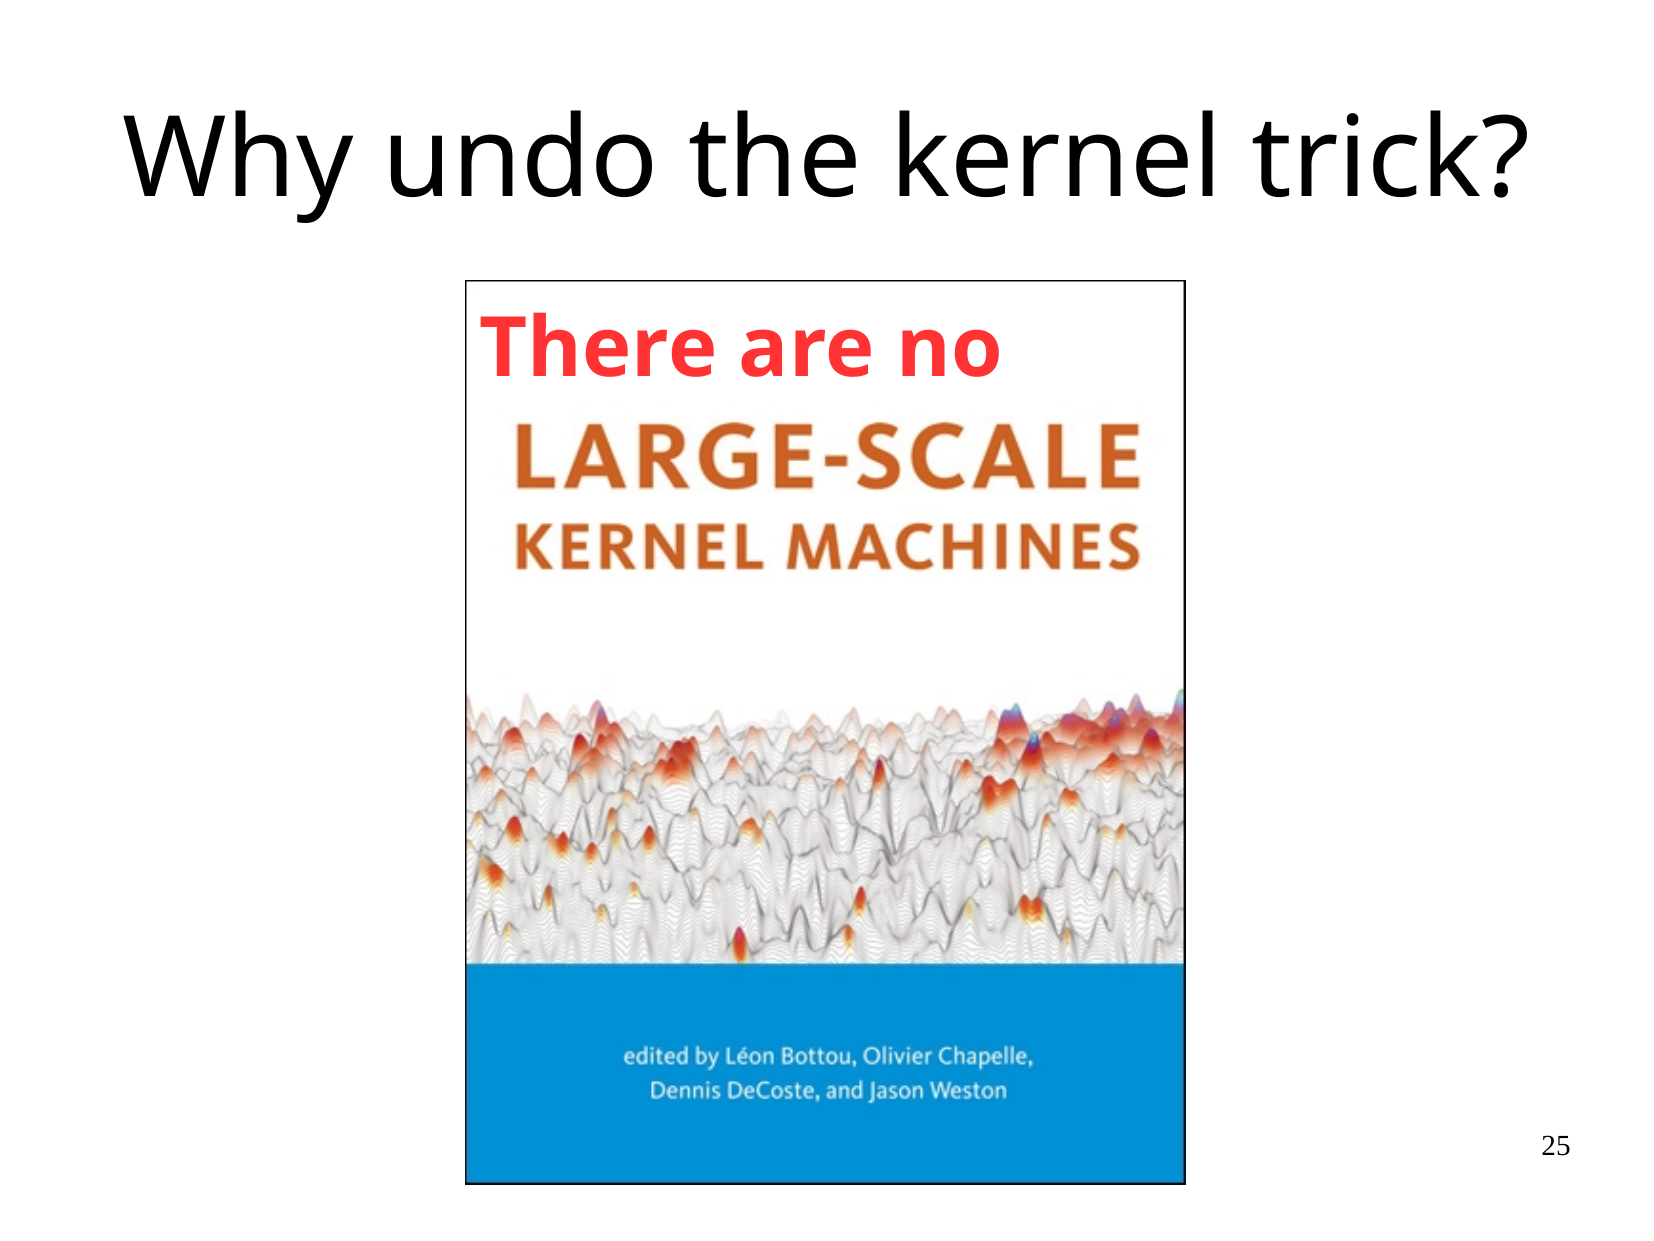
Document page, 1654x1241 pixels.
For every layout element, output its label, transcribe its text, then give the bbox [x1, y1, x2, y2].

title Why undo the kernel trick? [82, 49, 1571, 257]
text_box There are no [465, 280, 1246, 428]
picture [465, 428, 1186, 1186]
